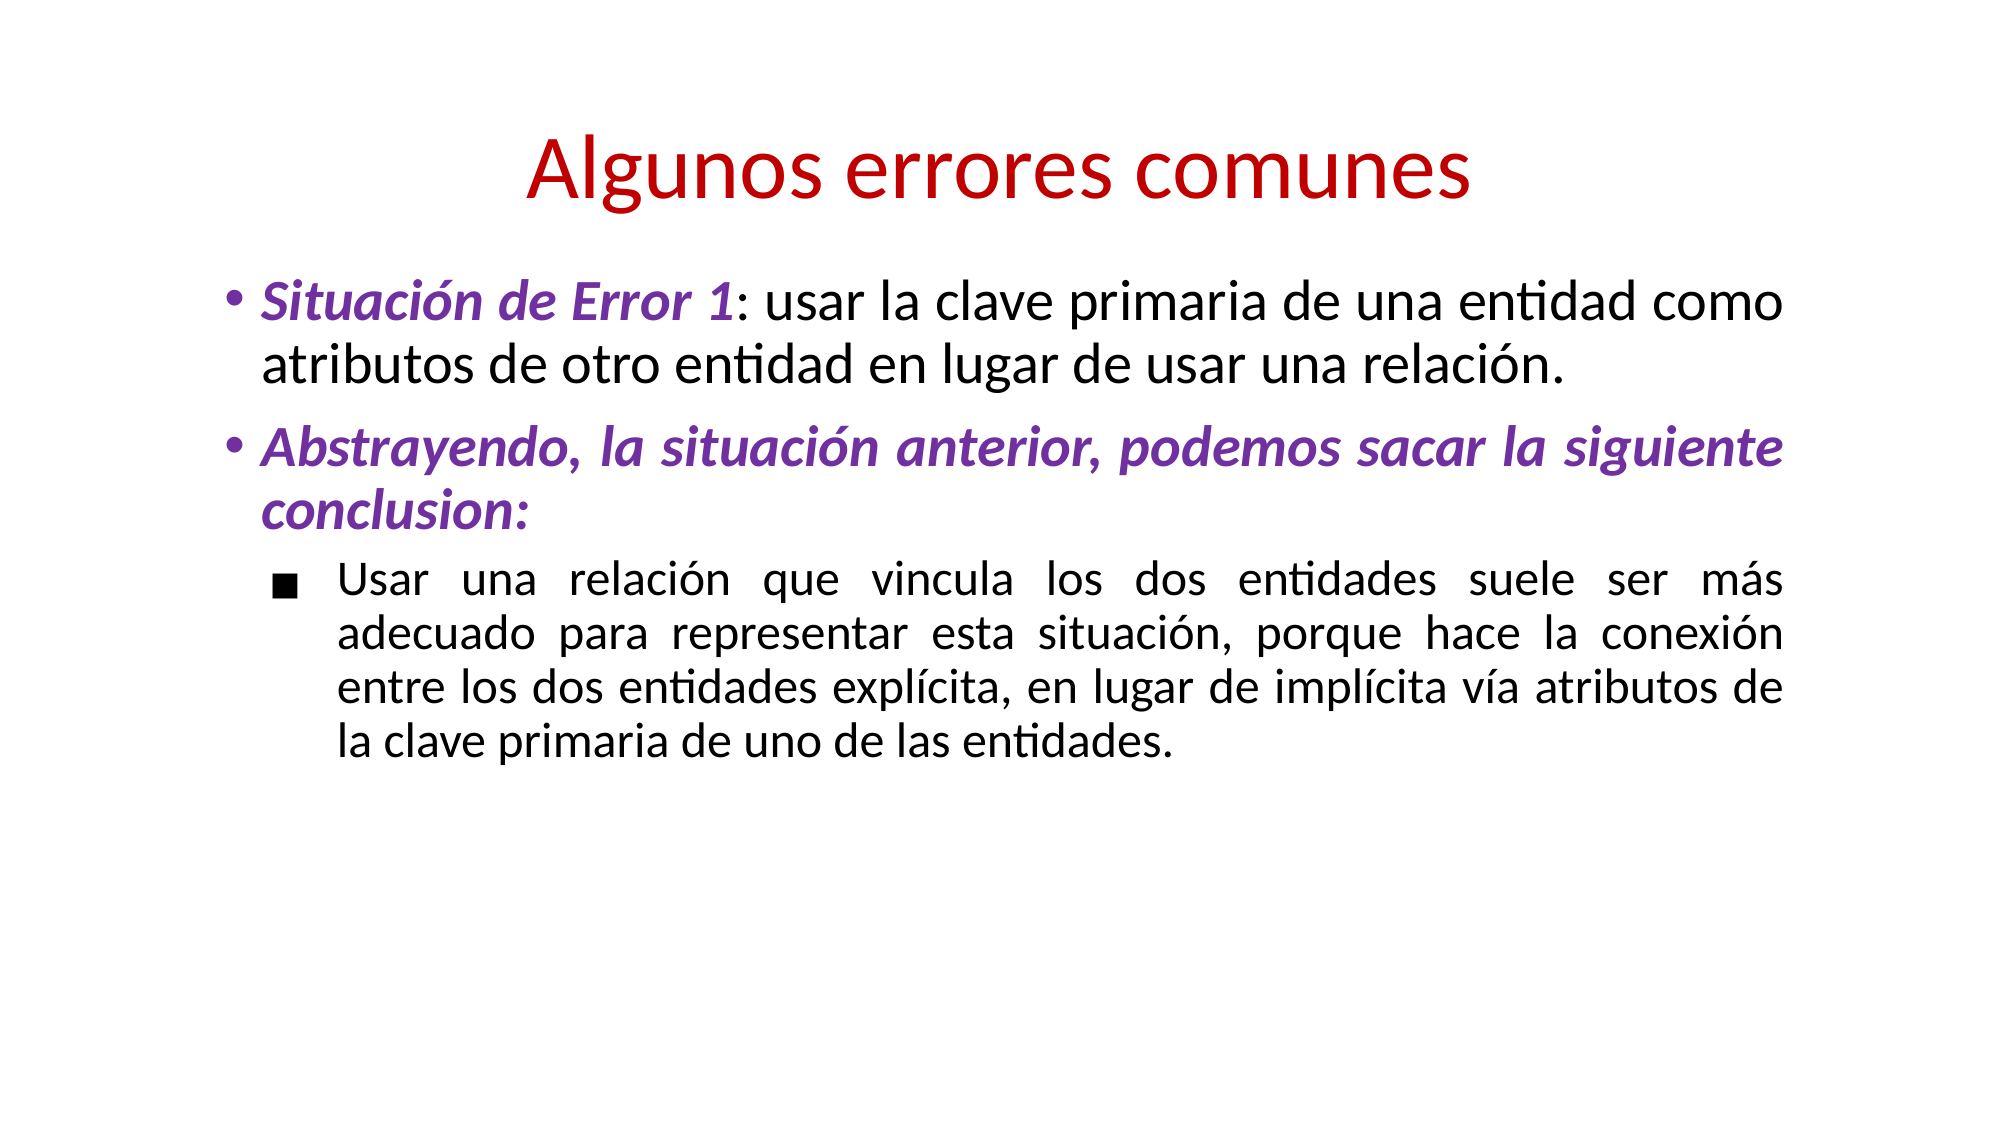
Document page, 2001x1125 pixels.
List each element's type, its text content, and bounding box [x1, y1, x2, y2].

title Algunos errores comunes [137, 59, 1863, 278]
list Situación de Error 1: usar la clave primaria de una entidad como atributos de otro entidad en lugar de usar una relación. Abstrayendo, la situación anterior, podemos sacar la siguiente conclusion: Usar una relación que vincula los dos entidades suele ser más adecuado para representar esta situación, porque hace la conexión entre los dos entidades explícita, en lugar de implícita vía atributos de la clave primaria de uno de las entidades. [209, 262, 1800, 1000]
